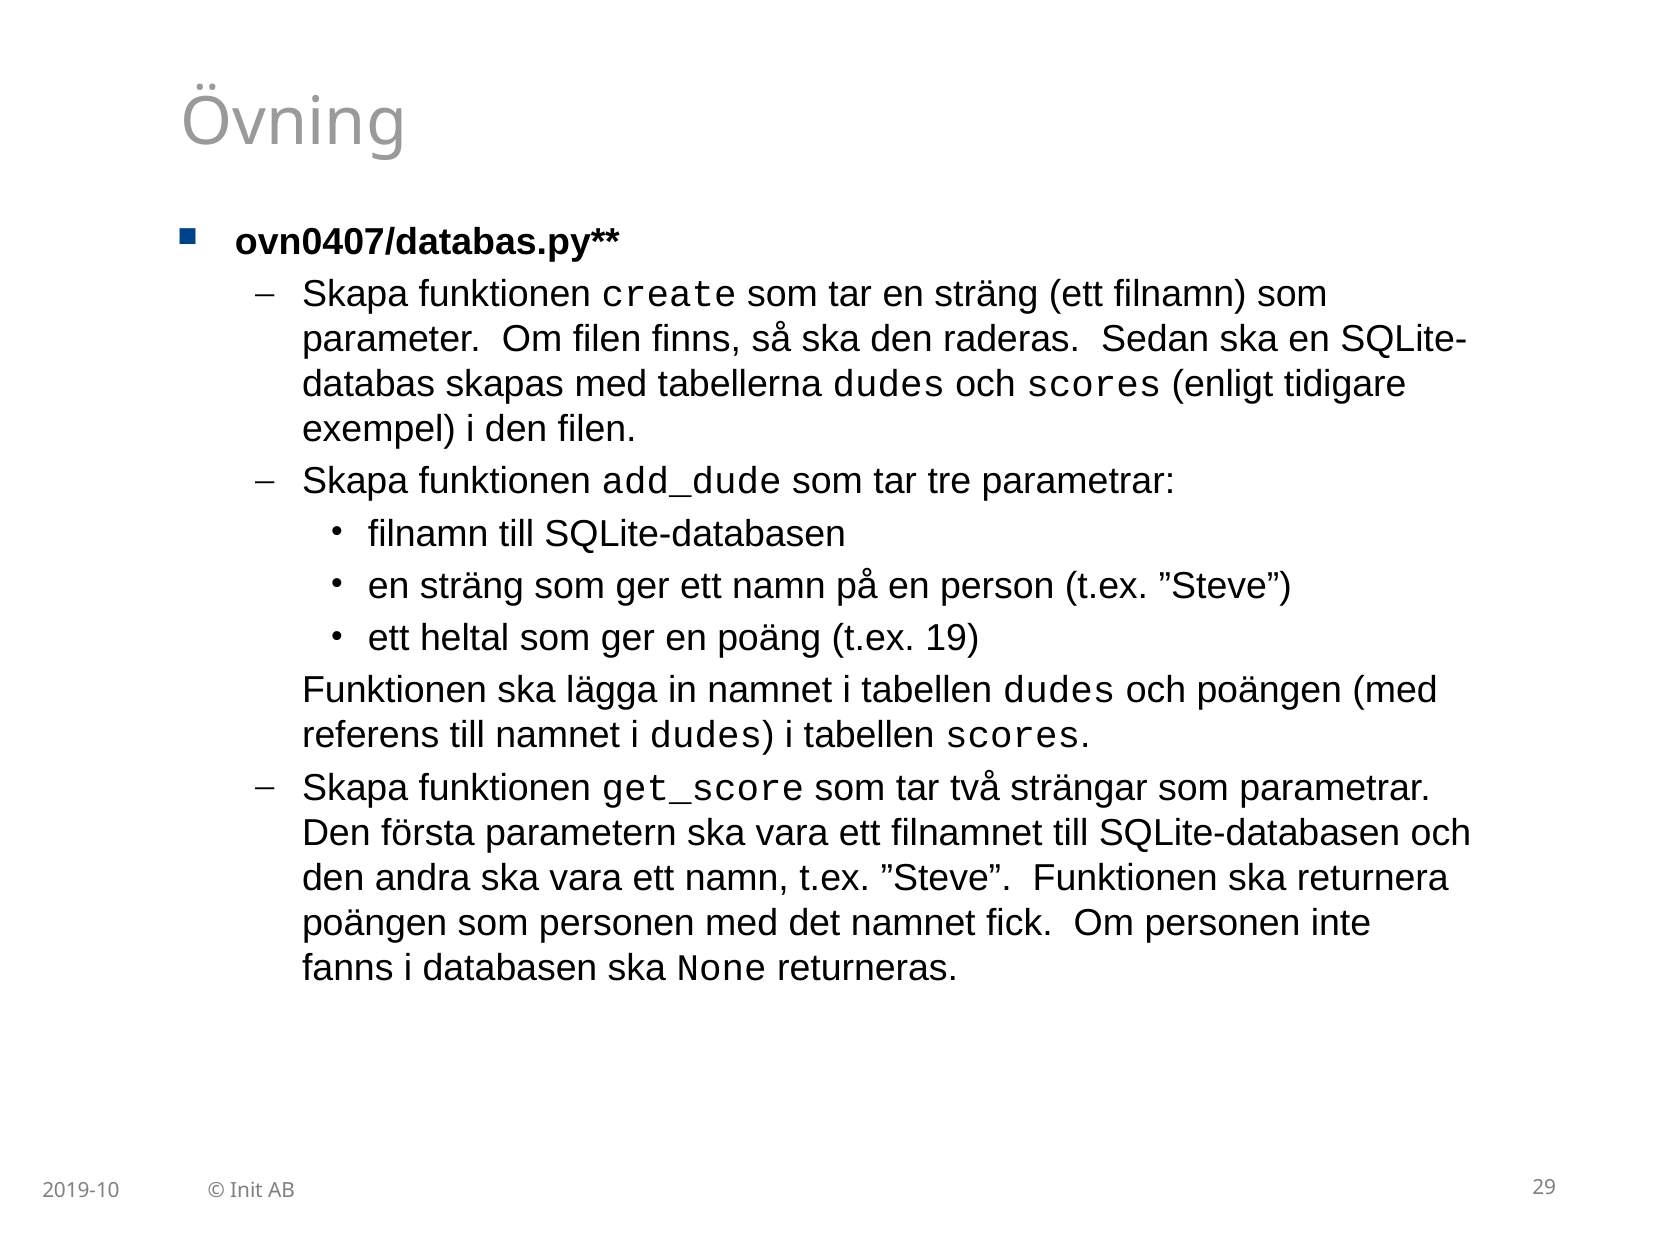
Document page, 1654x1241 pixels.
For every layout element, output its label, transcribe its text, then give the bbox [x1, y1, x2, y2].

text_box Övning [165, 0, 1489, 166]
text_box <nummer> [1488, 1143, 1571, 1210]
text_box © Init AB [192, 1143, 1461, 1210]
text_box ovn0407/databas.py** Skapa funktionen create som tar en sträng (ett filnamn) som parameter. Om filen finns, så ska den raderas. Sedan ska en SQLite-databas skapas med tabellerna dudes och scores (enligt tidigare exempel) i den filen. Skapa funktionen add_dude som tar tre parametrar: filnamn till SQLite-databasen en sträng som ger ett namn på en person (t.ex. ”Steve”) ett heltal som ger en poäng (t.ex. 19) Funktionen ska lägga in namnet i tabellen dudes och poängen (med referens till namnet i dudes) i tabellen scores. Skapa funktionen get_score som tar två strängar som parametrar. Den första parametern ska vara ett filnamnet till SQLite-databasen och den andra ska vara ett namn, t.ex. ”Steve”. Funktionen ska returnera poängen som personen med det namnet fick. Om personen inte fanns i databasen ska None returneras. [165, 209, 1489, 1061]
text_box 2019-10 [27, 1143, 166, 1210]
